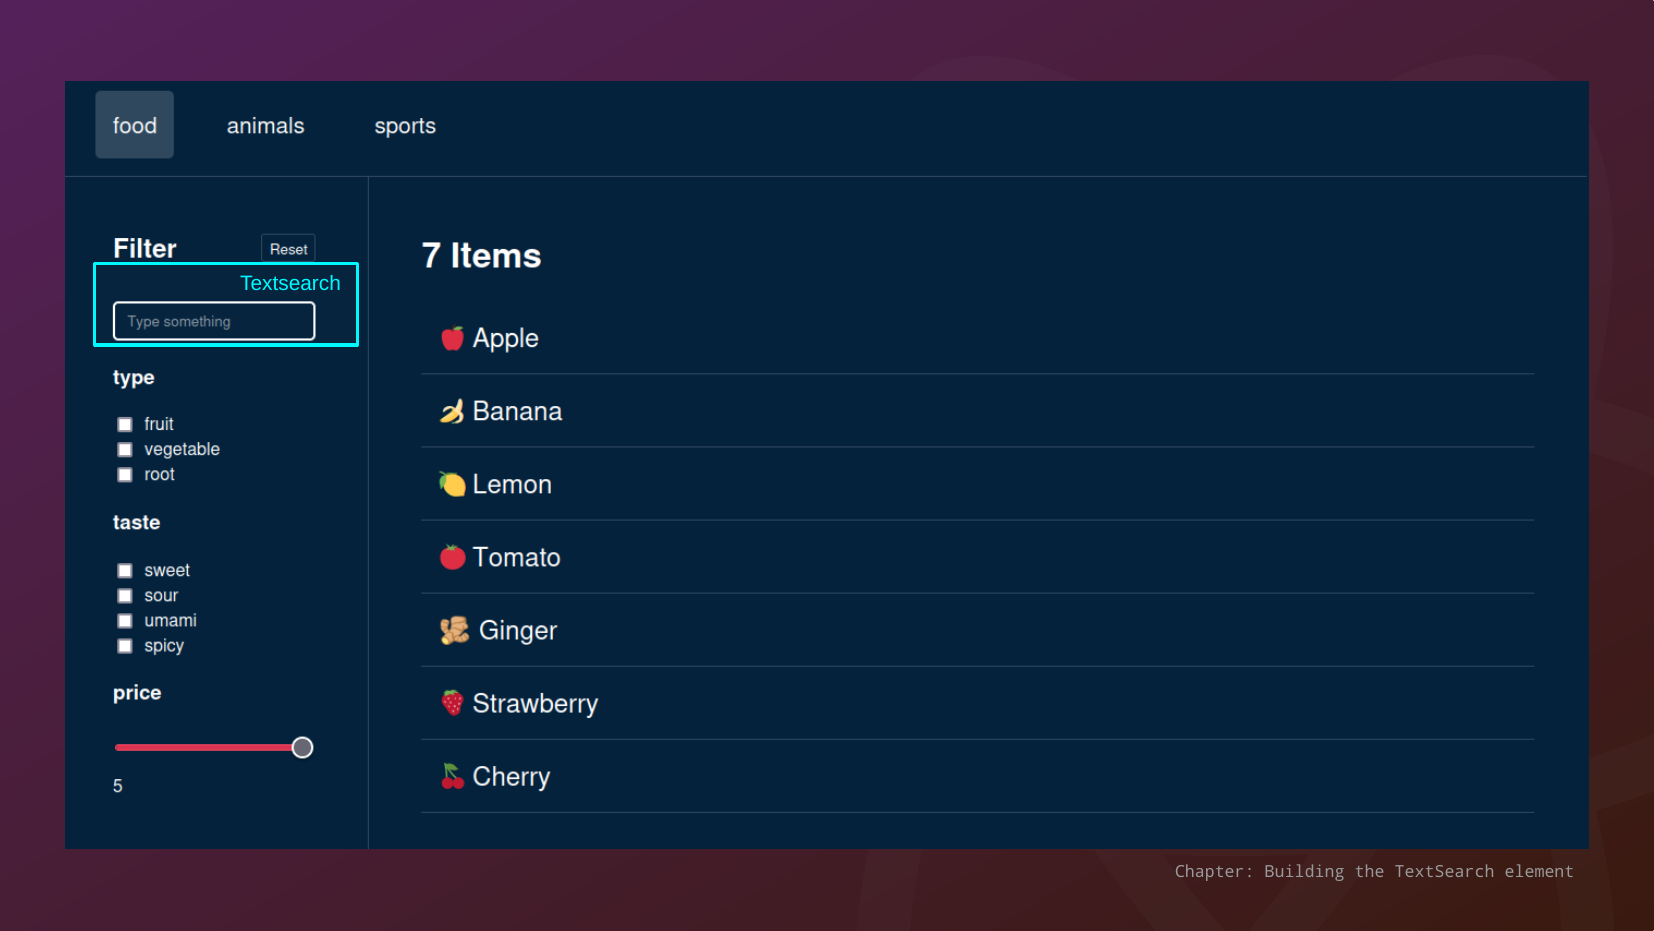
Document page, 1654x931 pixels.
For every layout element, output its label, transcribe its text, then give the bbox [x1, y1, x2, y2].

text_box Textsearch [94, 263, 358, 346]
text_box Chapter: Building the TextSearch element [1159, 854, 1590, 909]
picture [65, 81, 1589, 849]
